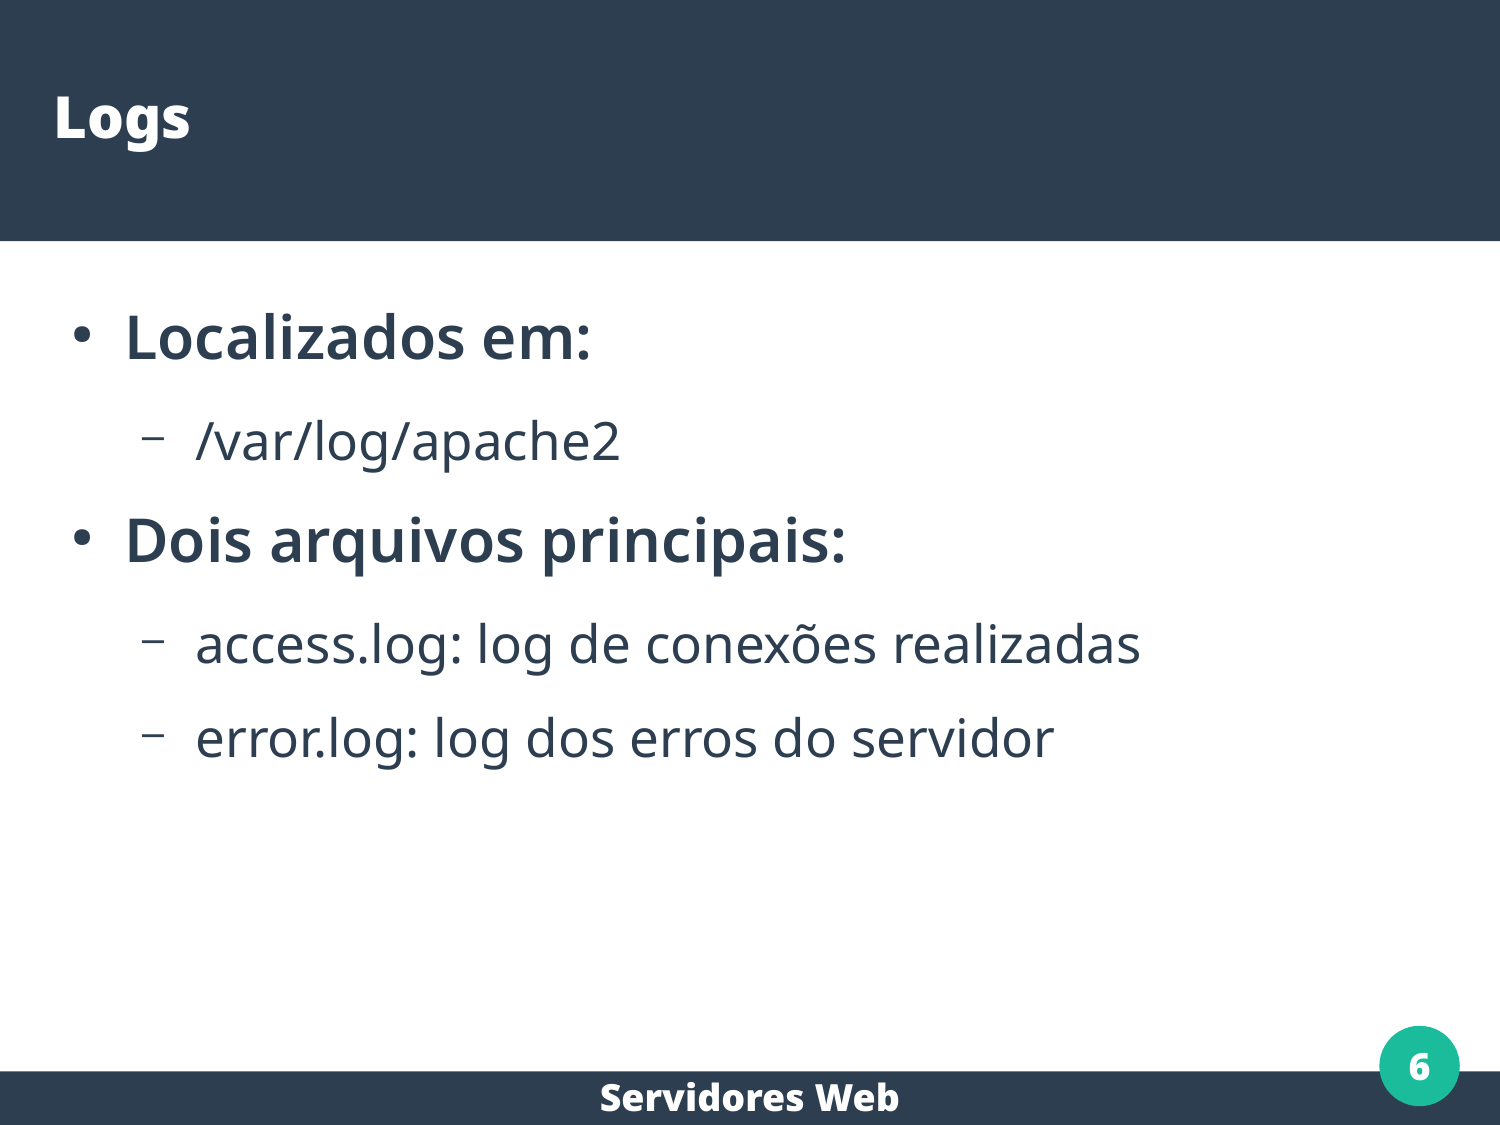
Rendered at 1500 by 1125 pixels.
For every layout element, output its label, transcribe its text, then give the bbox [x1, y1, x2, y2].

list Localizados em: /var/log/apache2 Dois arquivos principais: access.log: log de conexões realizadas error.log: log dos erros do servidor [53, 294, 1447, 1045]
title Logs [53, 44, 1447, 188]
